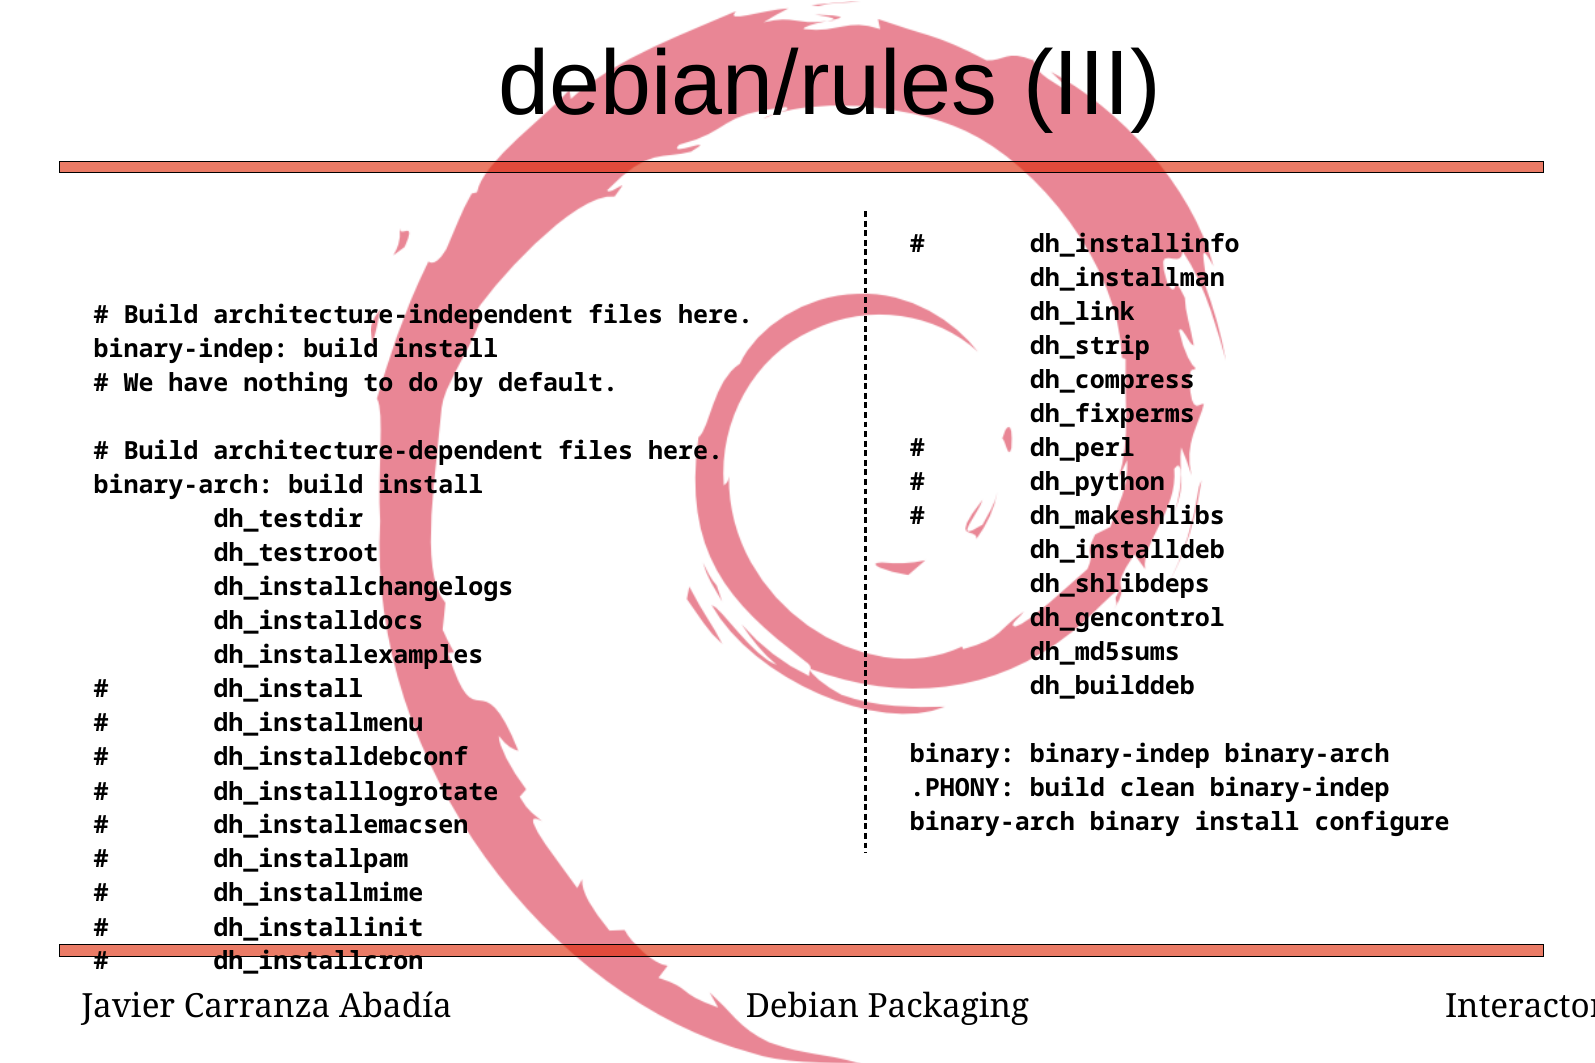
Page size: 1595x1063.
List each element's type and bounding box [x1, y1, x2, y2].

picture [371, 957, 1226, 1063]
picture [371, 1, 1226, 161]
text_box [59, 944, 1544, 957]
picture [398, 958, 403, 966]
text_box [59, 161, 1544, 173]
picture [371, 1001, 377, 1015]
picture [371, 173, 1226, 944]
